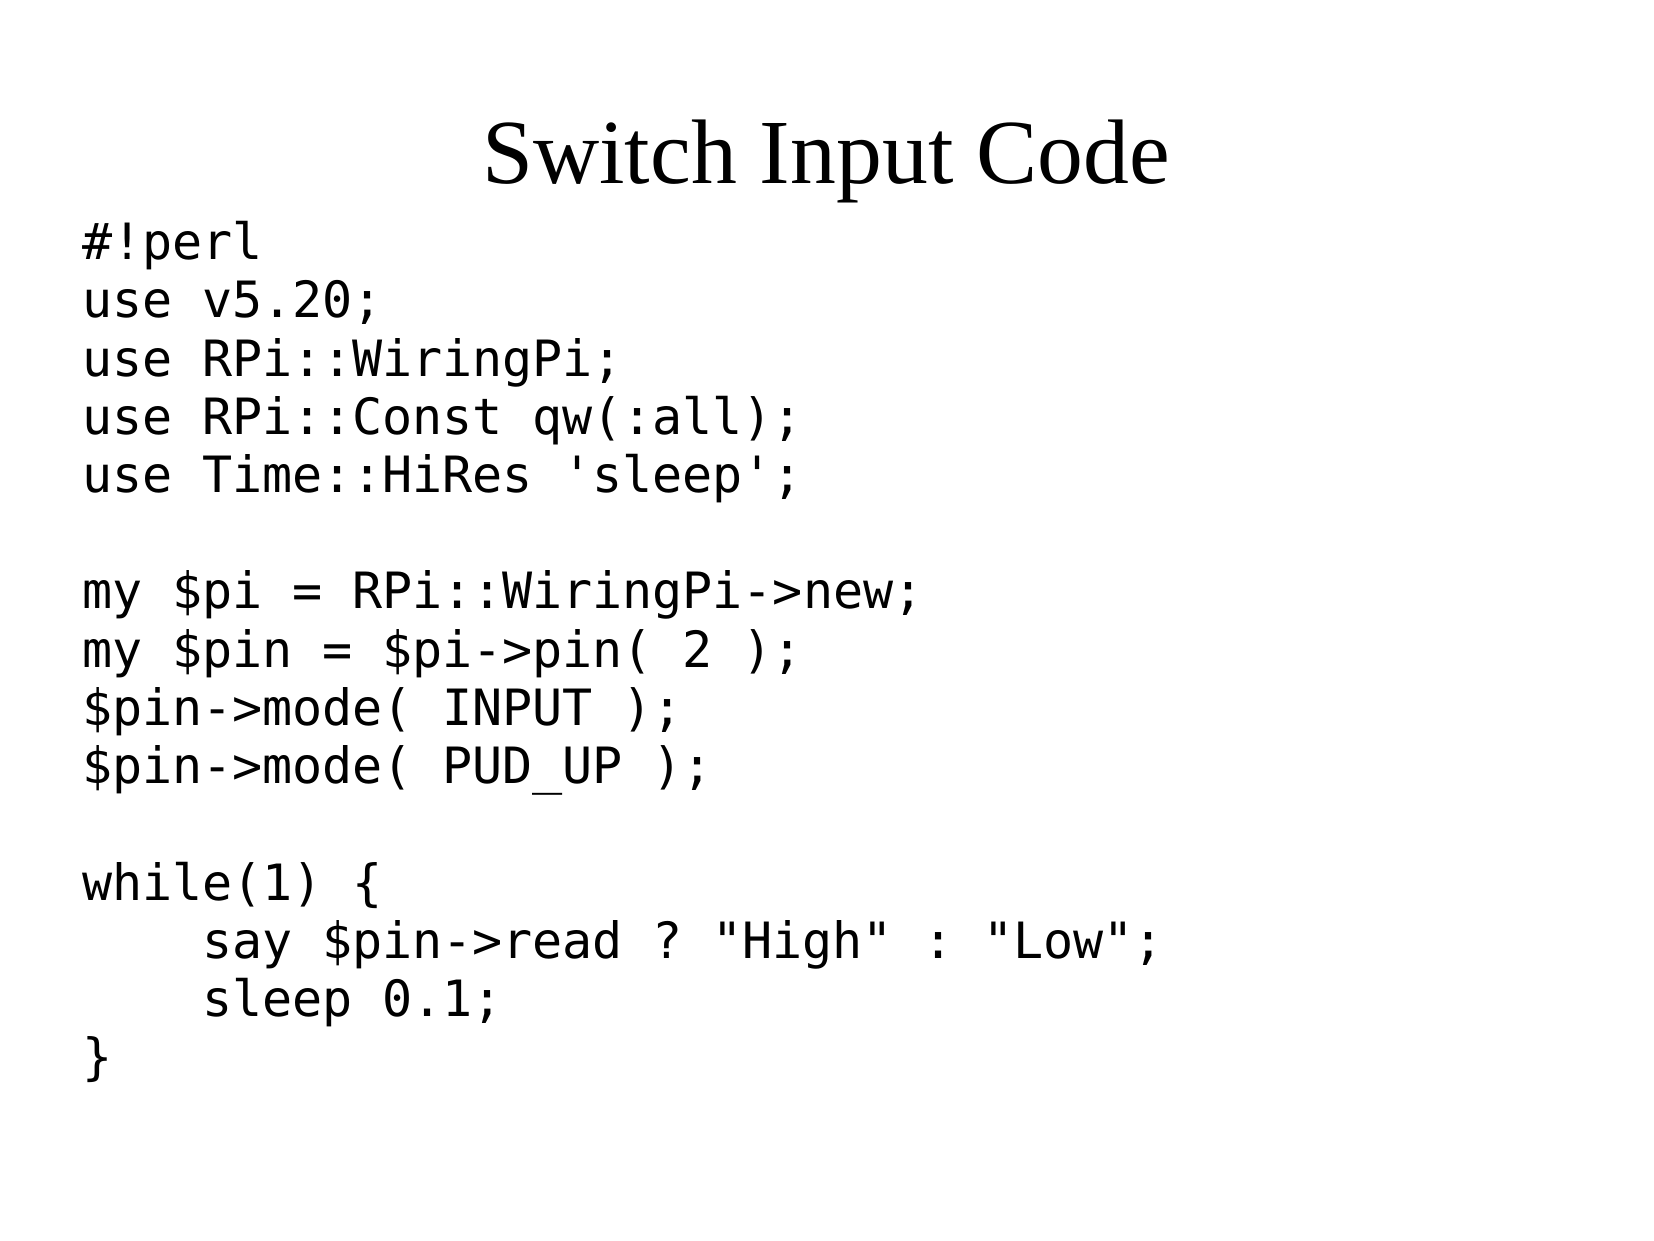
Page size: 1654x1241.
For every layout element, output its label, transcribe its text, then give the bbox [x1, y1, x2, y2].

title Switch Input Code [82, 49, 1571, 213]
subtitle #!perl use v5.20; use RPi::WiringPi; use RPi::Const qw(:all); use Time::HiRes 'sleep'; my $pi = RPi::WiringPi->new; my $pin = $pi->pin( 2 ); $pin->mode( INPUT ); $pin->mode( PUD_UP ); while(1) { say $pin->read ? "High" : "Low"; sleep 0.1; } [82, 213, 1571, 1087]
